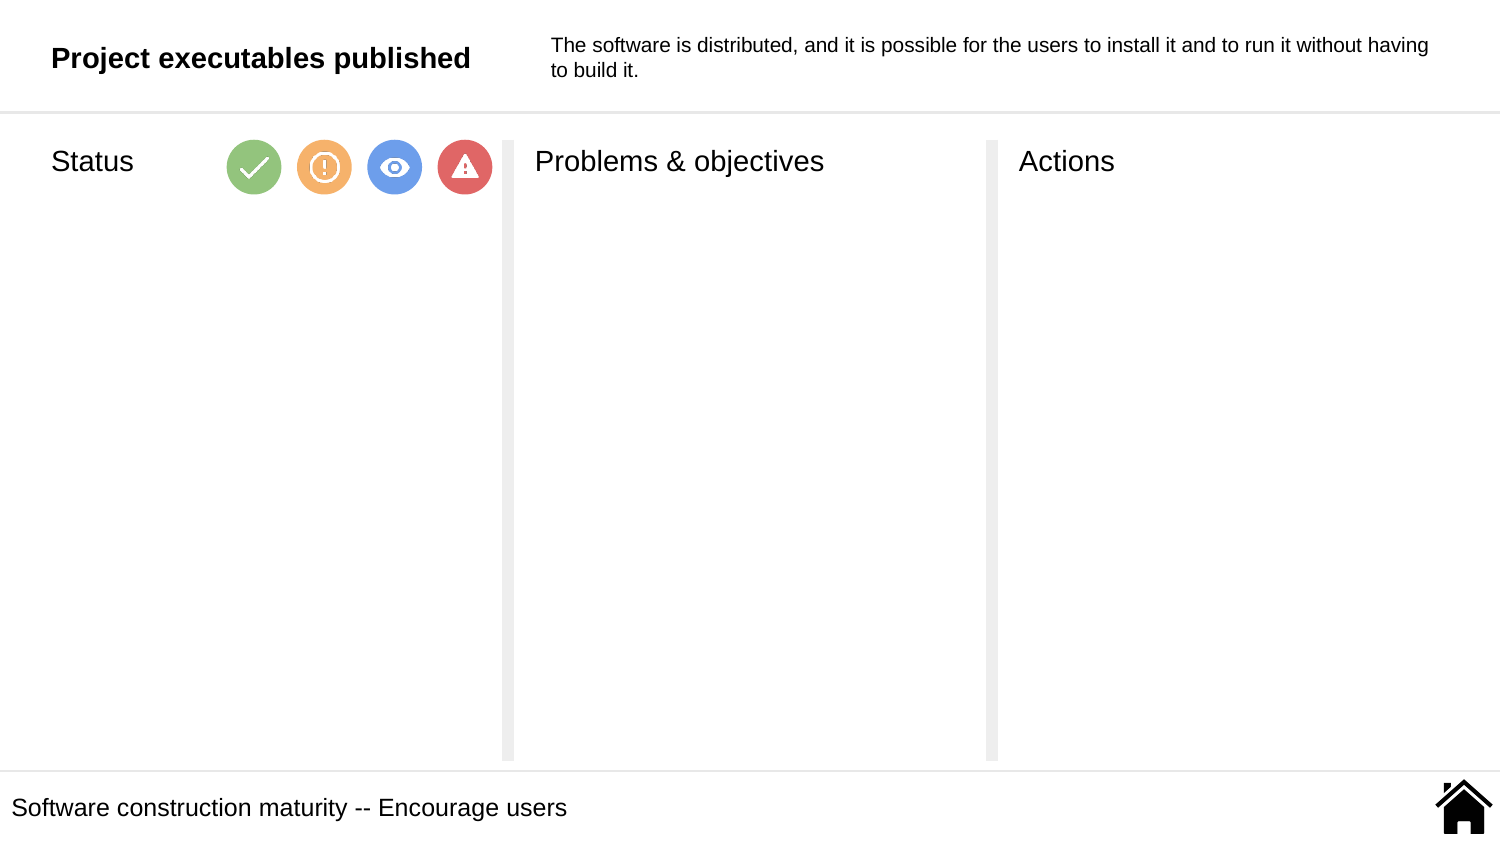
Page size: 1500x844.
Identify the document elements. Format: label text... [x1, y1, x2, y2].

text_box [275, 149, 282, 185]
text_box [437, 139, 493, 195]
text_box [296, 139, 352, 195]
list Software construction maturity -- Encourage users [0, 769, 1430, 844]
list The software is distributed, and it is possible for the users to install it and to run it without having to build it. [539, 15, 1461, 98]
text_box [226, 149, 233, 185]
picture [1435, 779, 1493, 834]
list Actions [1007, 131, 1461, 770]
picture [449, 149, 481, 182]
title Project executables published [39, 15, 524, 98]
text_box [236, 188, 272, 195]
list Status [39, 131, 493, 769]
picture [233, 146, 275, 188]
picture [378, 152, 411, 184]
text_box [236, 139, 272, 146]
list Problems & objectives [523, 131, 977, 769]
picture [306, 148, 343, 186]
text_box [367, 139, 423, 195]
